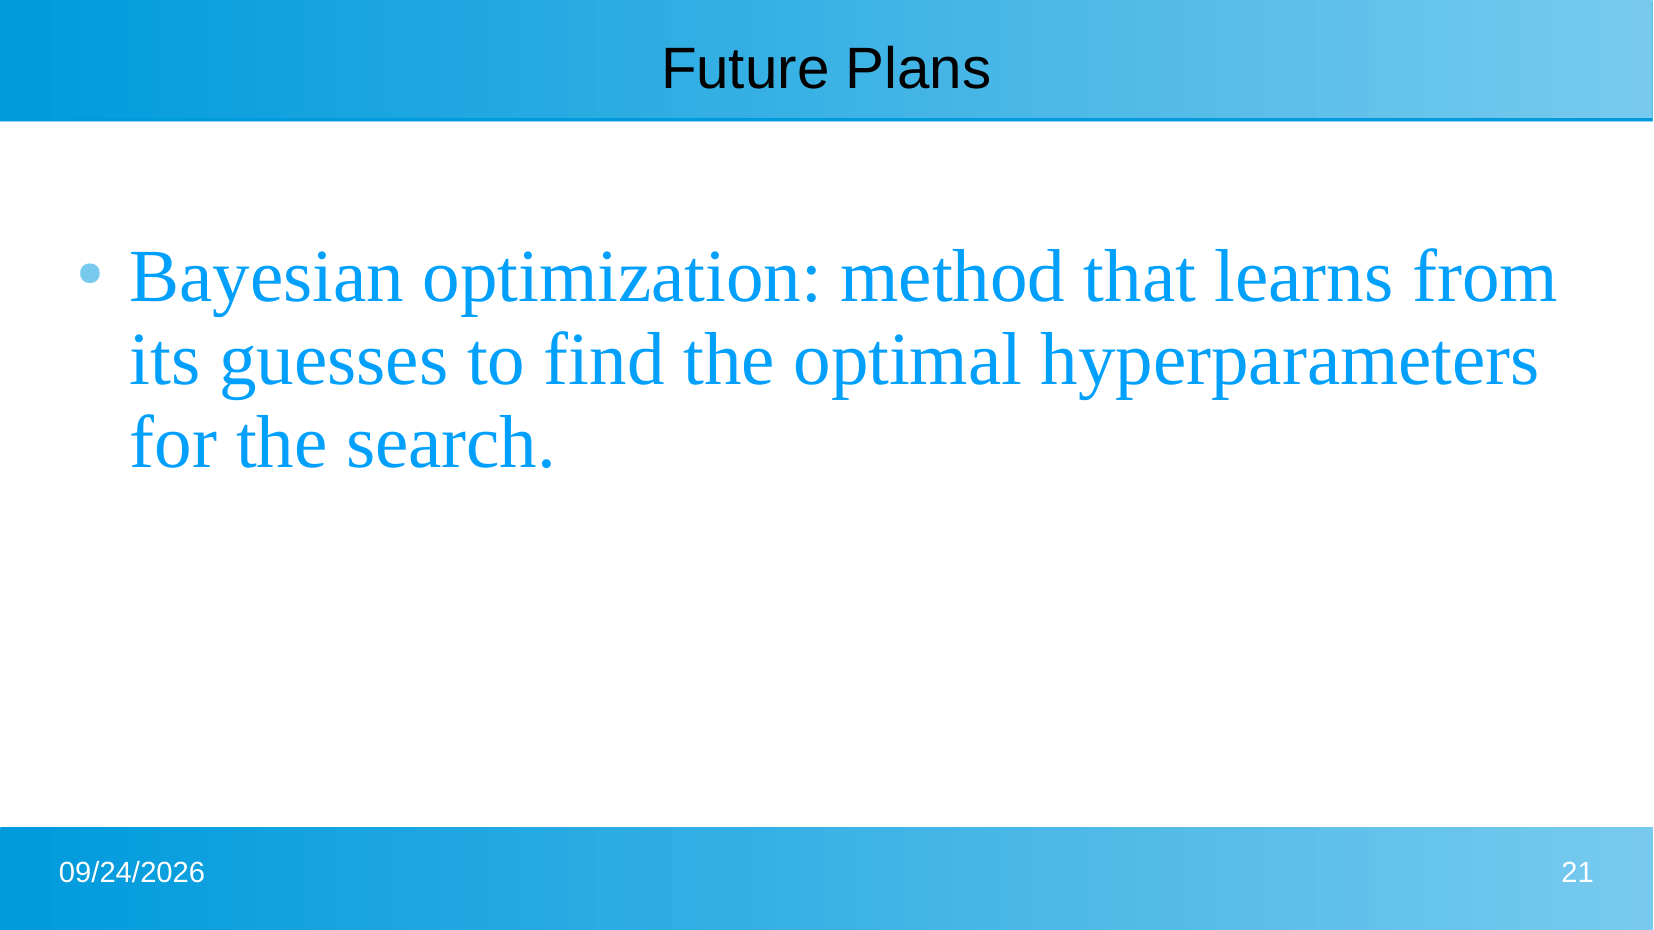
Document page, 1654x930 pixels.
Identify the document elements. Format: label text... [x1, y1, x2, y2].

title Future Plans [58, 29, 1594, 108]
list Bayesian optimization: method that learns from its guesses to find the optimal hyperparameters for the search. [58, 234, 1594, 826]
